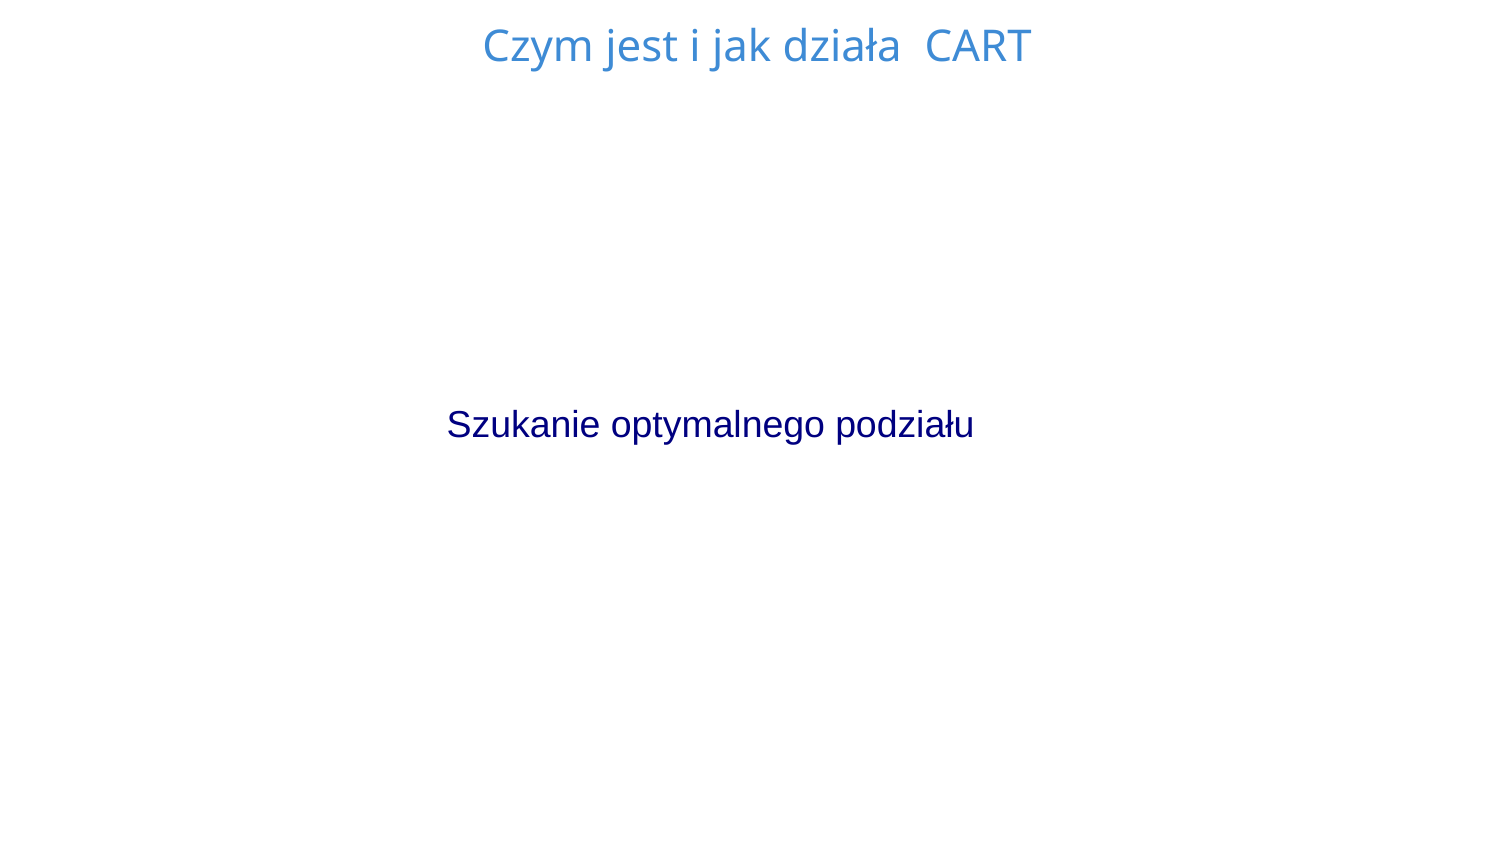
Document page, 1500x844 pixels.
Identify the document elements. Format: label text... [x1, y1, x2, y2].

text_box Szukanie optymalnego podziału [431, 396, 1075, 467]
text_box Czym jest i jak działa CART [251, 11, 1264, 76]
